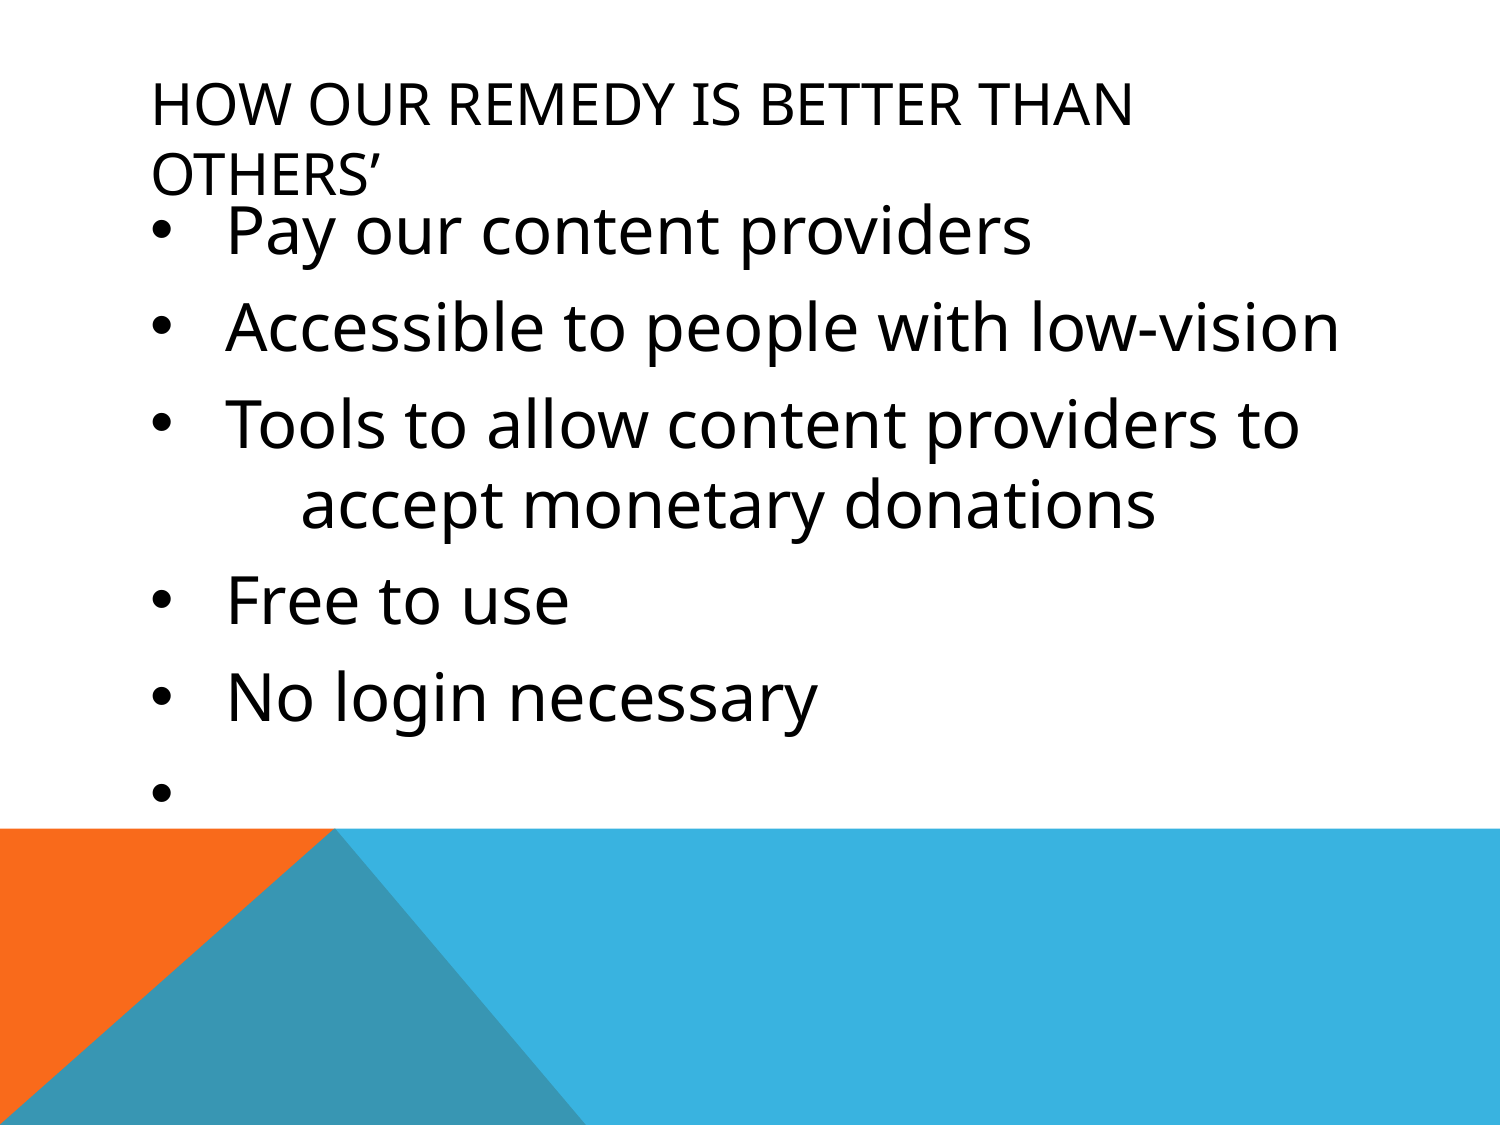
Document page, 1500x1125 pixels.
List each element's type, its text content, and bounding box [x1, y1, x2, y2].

list Pay our content providers Accessible to people with low-vision Tools to allow content providers to accept monetary donations Free to use No login necessary [135, 180, 1369, 823]
title How our remedy is better than others’ [135, 60, 1369, 150]
